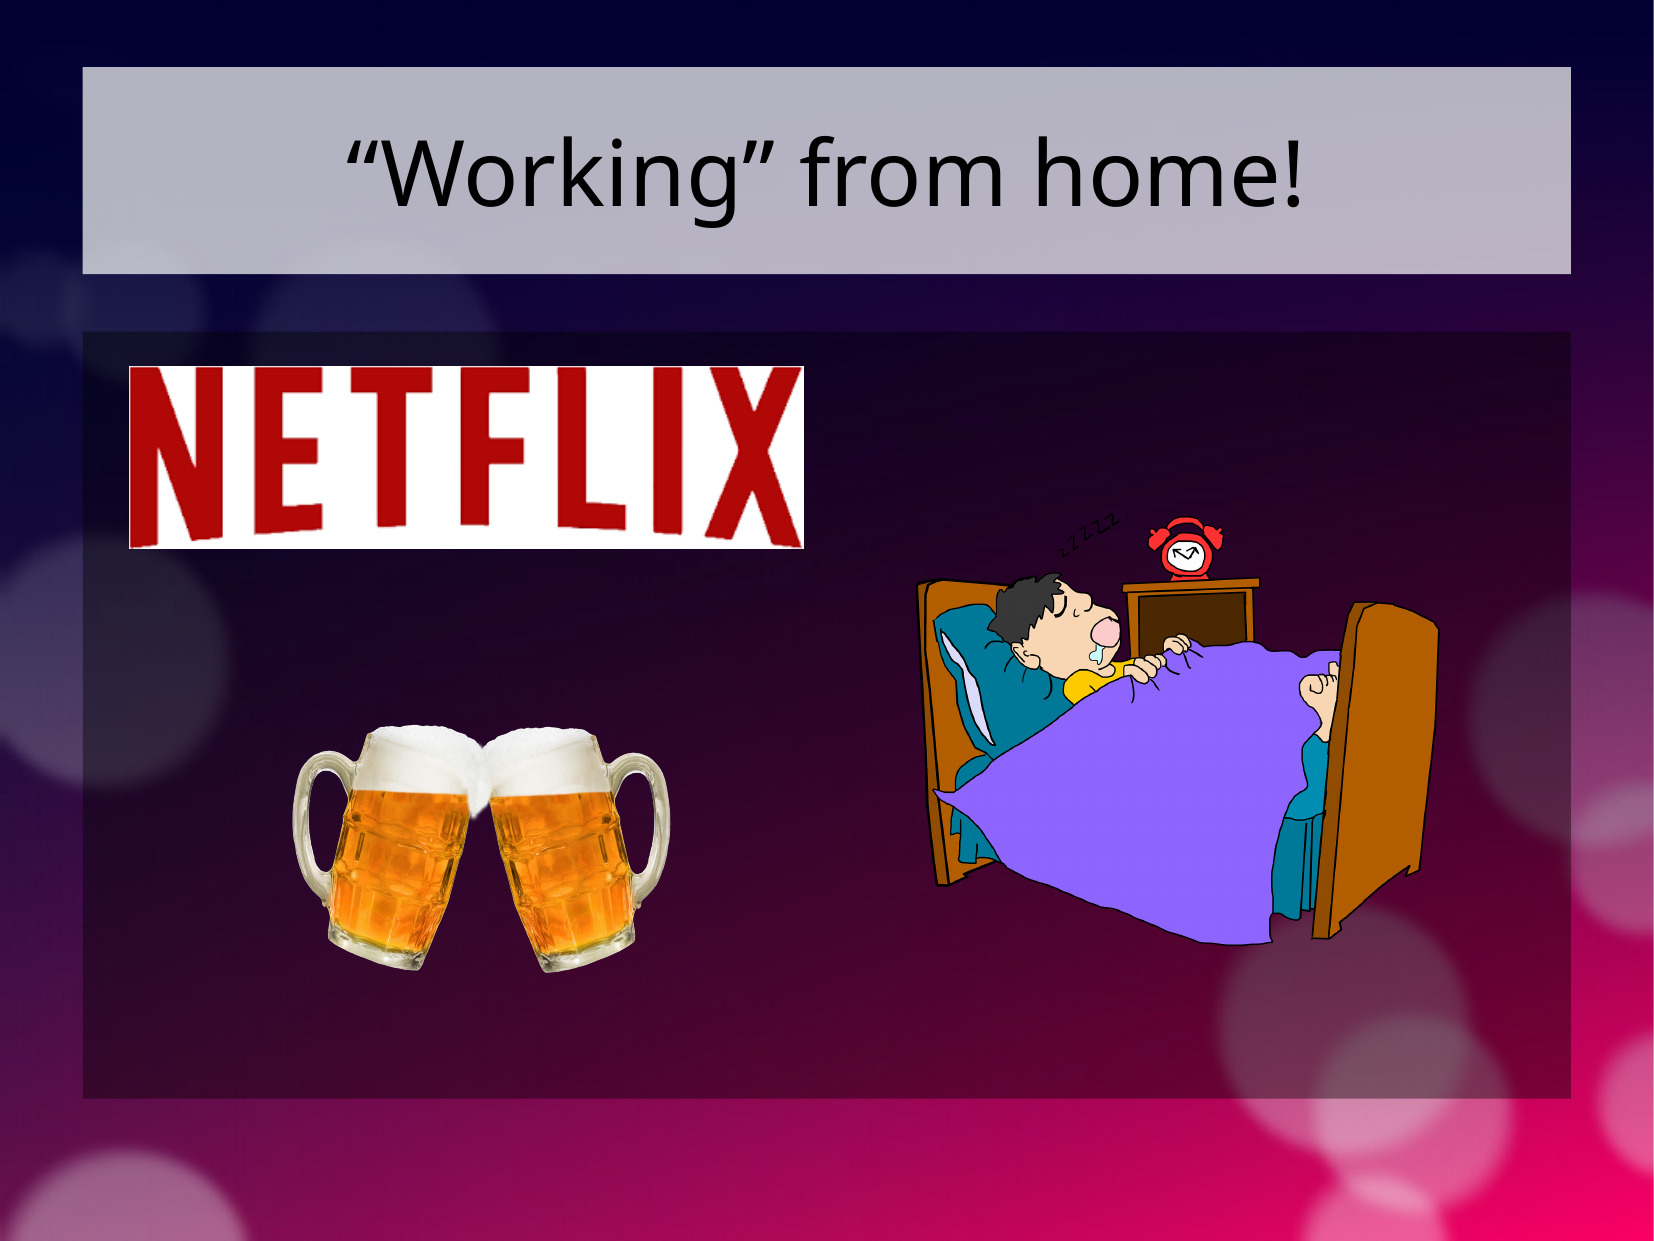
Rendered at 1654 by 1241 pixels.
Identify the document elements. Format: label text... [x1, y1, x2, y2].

picture [0, 0, 1654, 1241]
list [82, 331, 1571, 1099]
title “Working” from home! [82, 67, 1571, 275]
